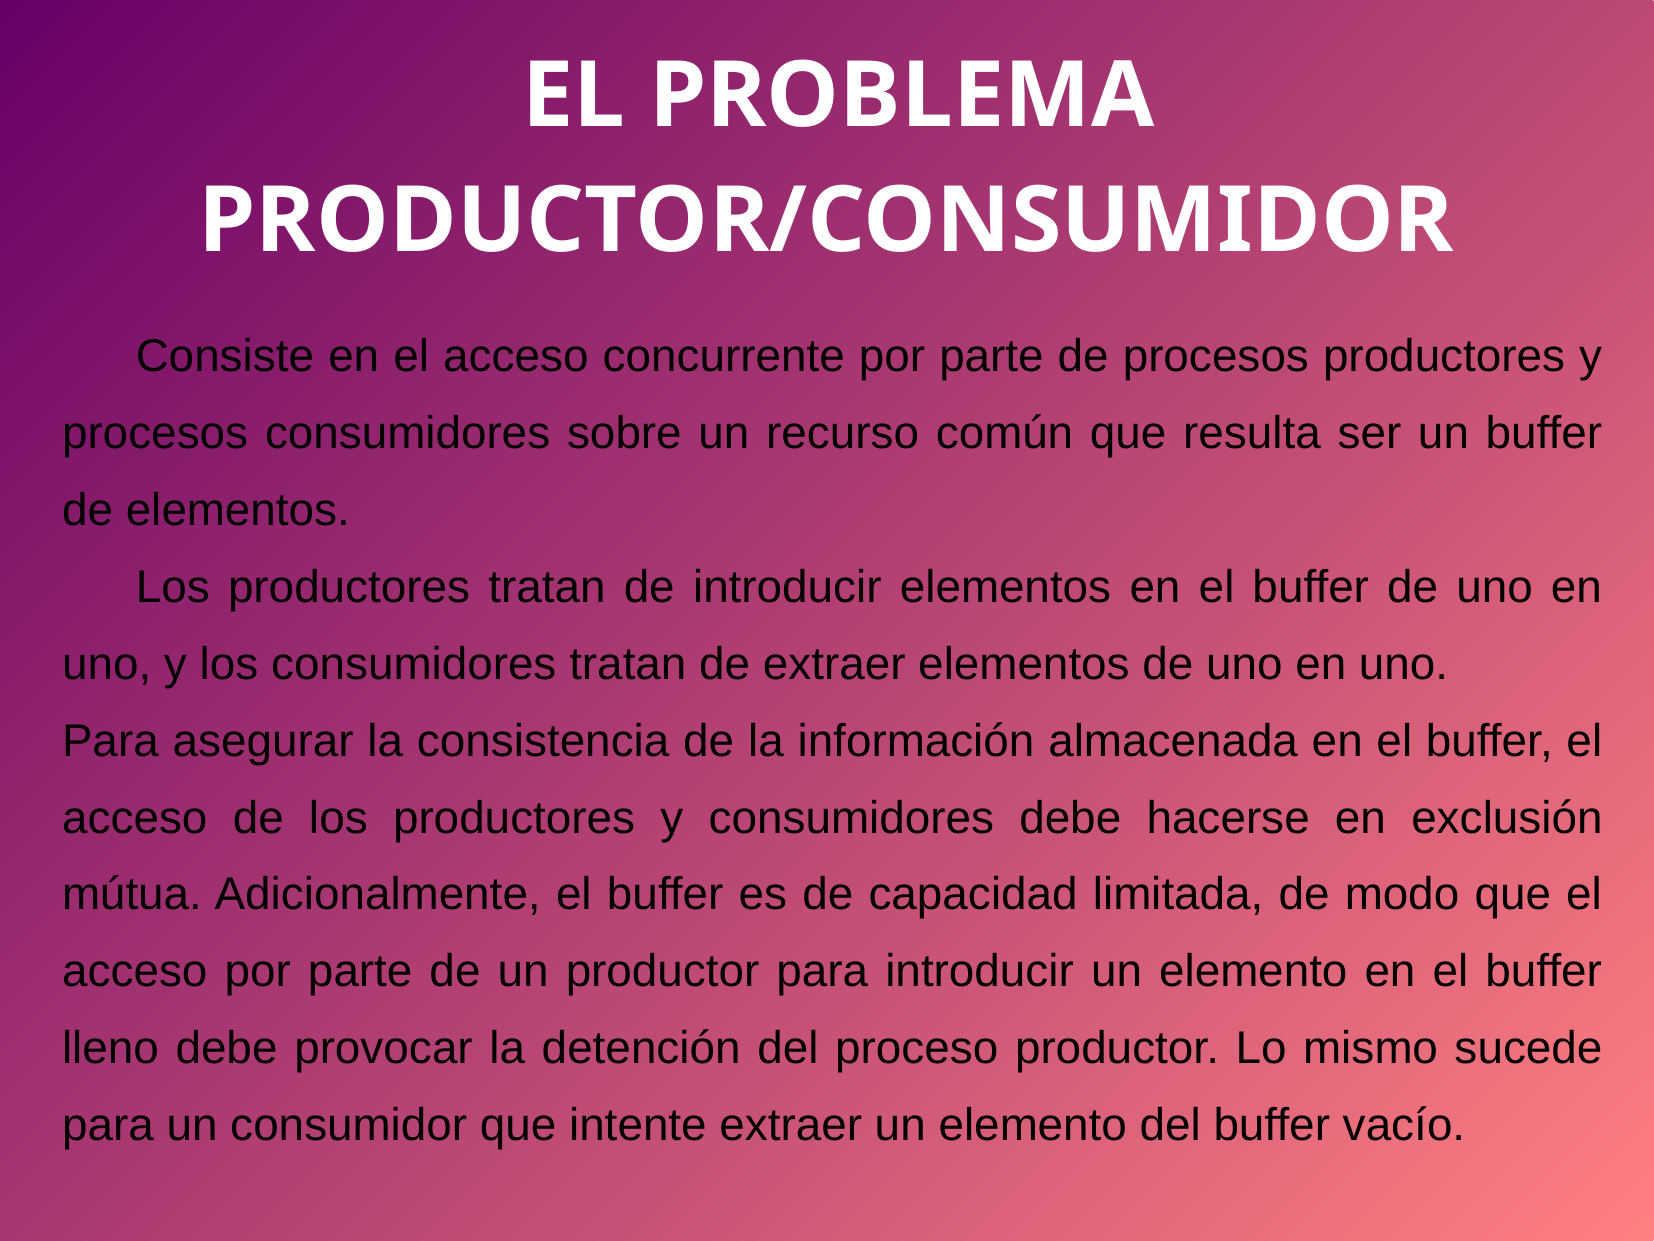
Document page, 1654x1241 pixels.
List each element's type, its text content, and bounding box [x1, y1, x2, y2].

title EL PROBLEMA PRODUCTOR/CONSUMIDOR [82, 21, 1571, 284]
text_box Consiste en el acceso concurrente por parte de procesos productores y procesos consumidores sobre un recurso común que resulta ser un buffer de elementos. Los productores tratan de introducir elementos en el buffer de uno en uno, y los consumidores tratan de extraer elementos de uno en uno. Para asegurar la consistencia de la información almacenada en el buffer, el acceso de los productores y consumidores debe hacerse en exclusión mútua. Adicionalmente, el buffer es de capacidad limitada, de modo que el acceso por parte de un productor para introducir un elemento en el buffer lleno debe provocar la detención del proceso productor. Lo mismo sucede para un consumidor que intente extraer un elemento del buffer vacío. [47, 297, 1619, 1193]
